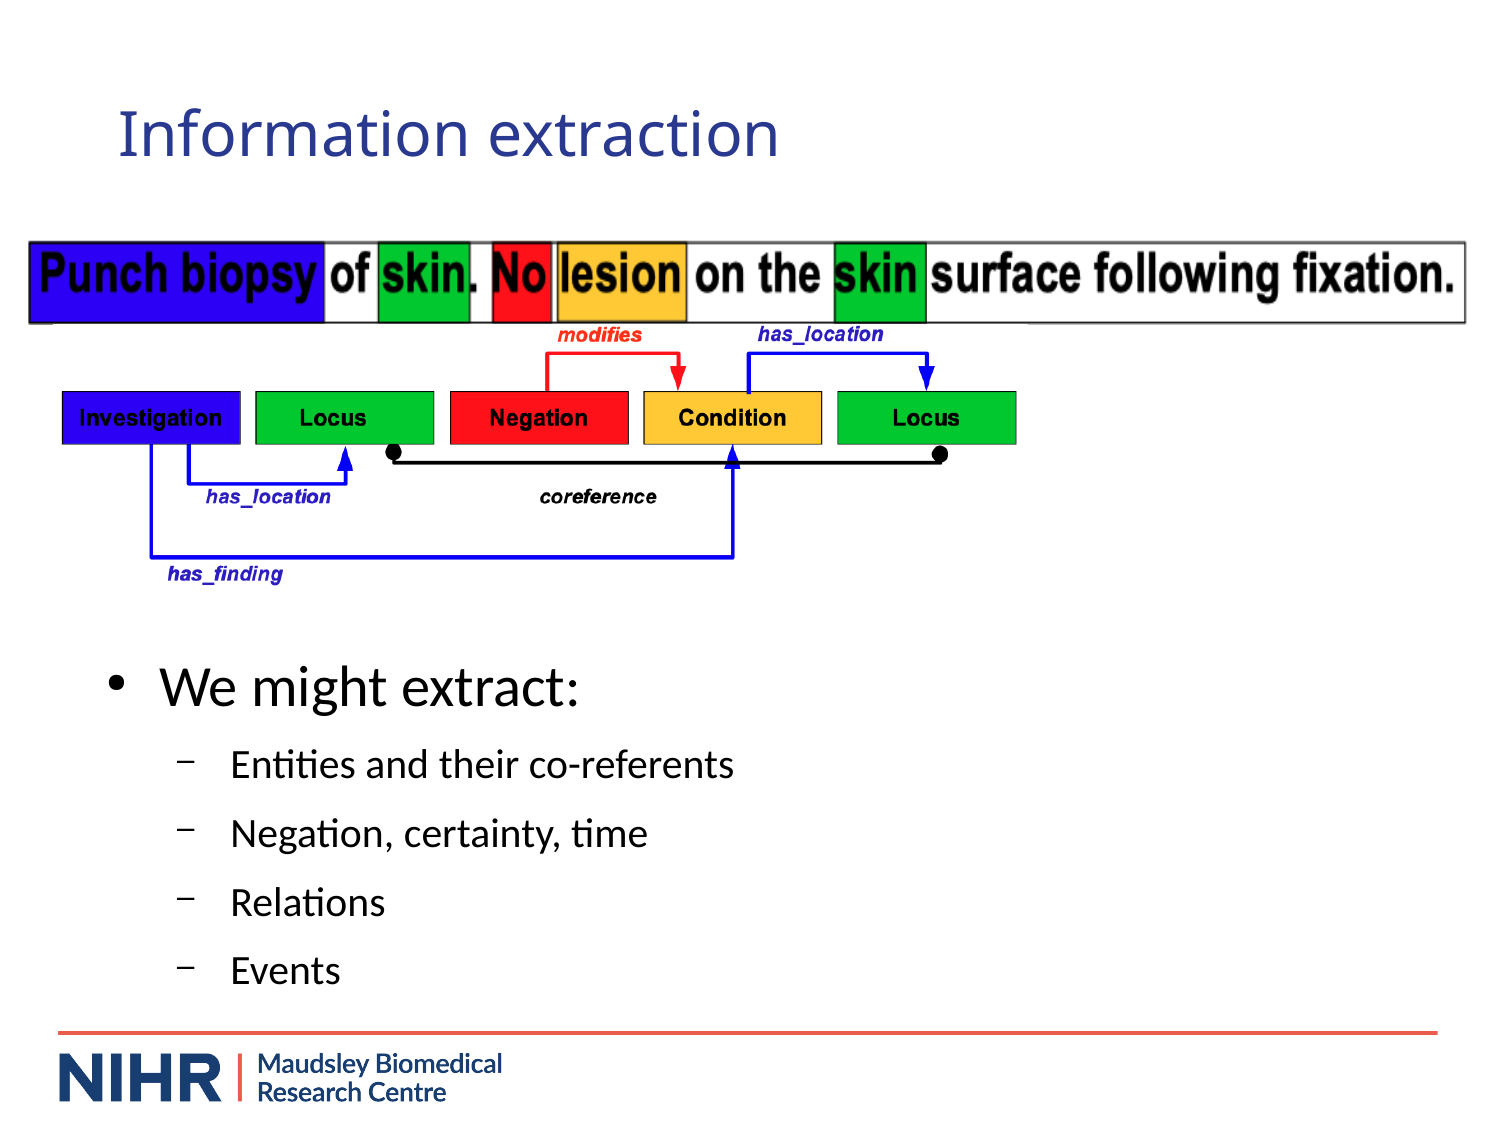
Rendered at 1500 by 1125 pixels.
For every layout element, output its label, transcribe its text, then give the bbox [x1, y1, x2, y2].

title Information extraction [103, 59, 1397, 204]
picture [29, 1018, 531, 1125]
list We might extract: Entities and their co-referents Negation, certainty, time Relations Events [88, 656, 1383, 1004]
picture [17, 206, 1477, 600]
